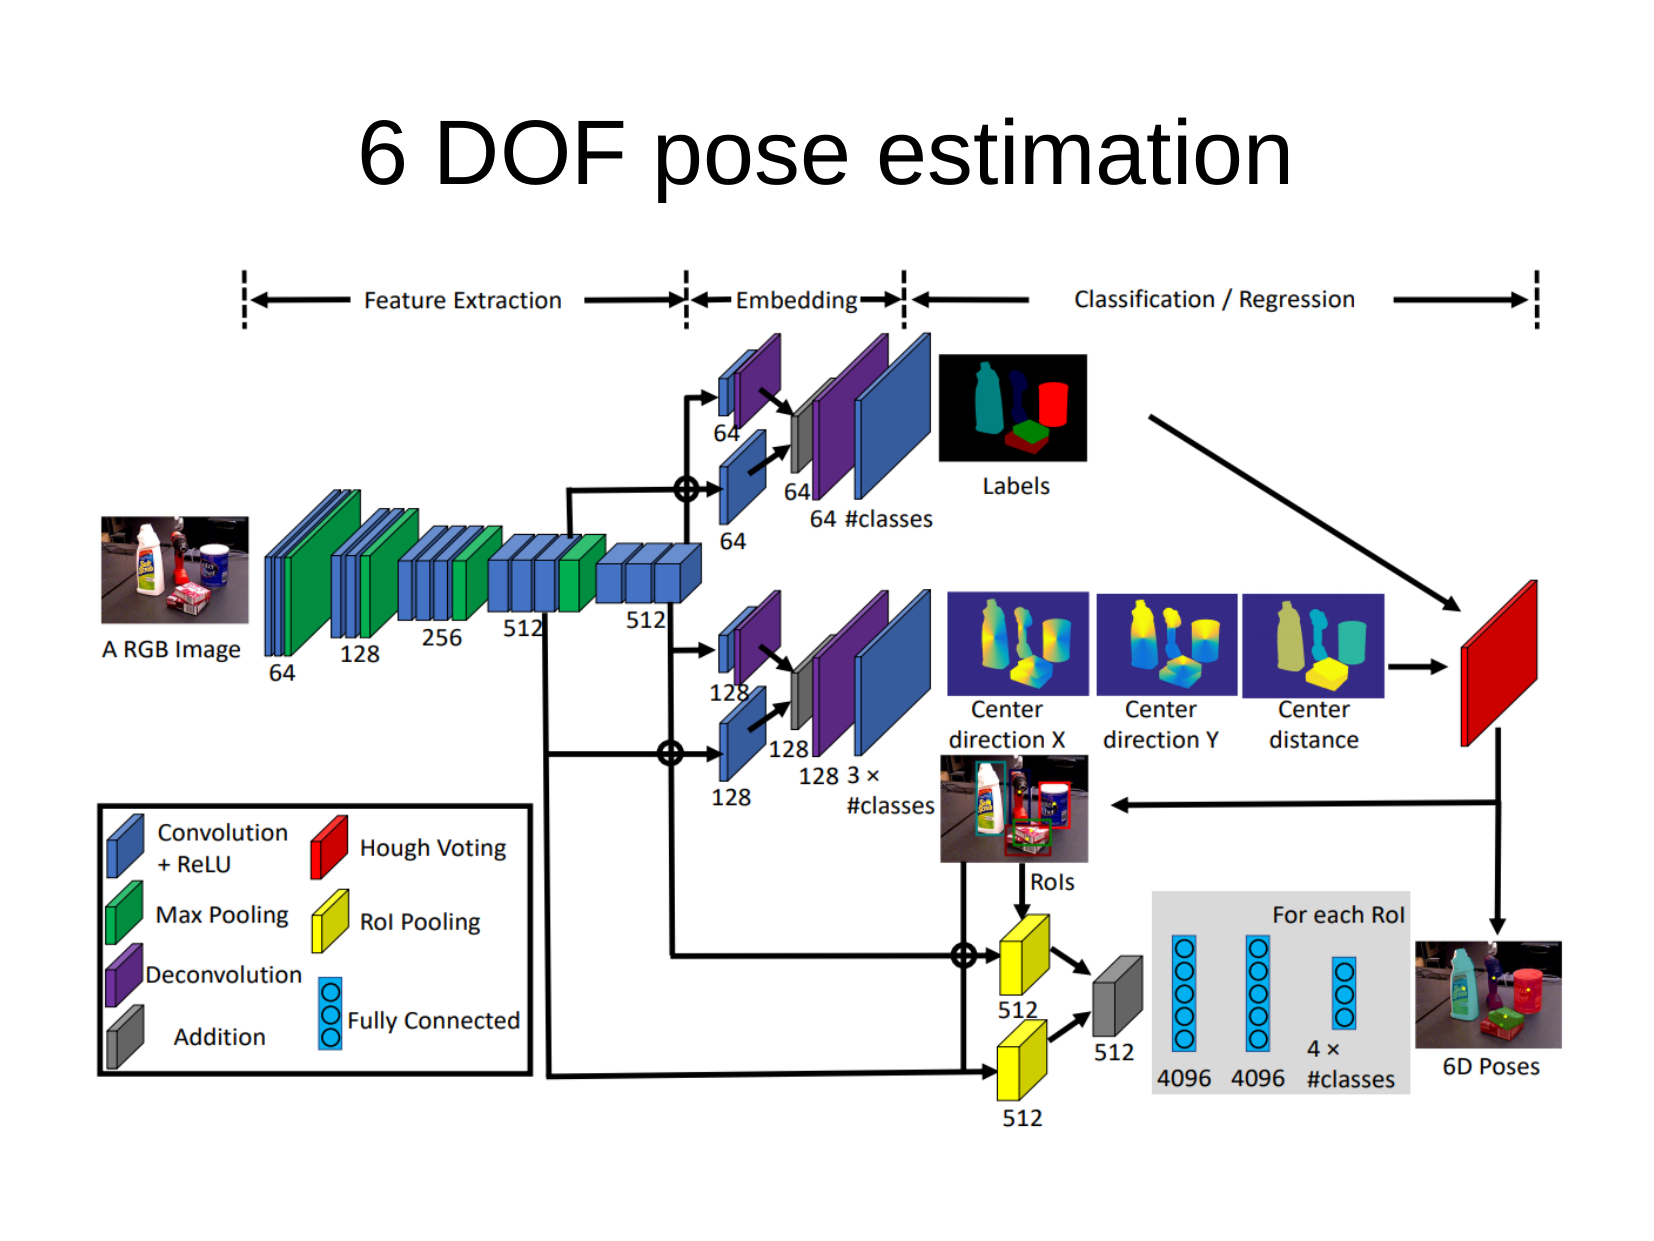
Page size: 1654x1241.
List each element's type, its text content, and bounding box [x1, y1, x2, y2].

picture [63, 241, 1599, 1142]
title 6 DOF pose estimation [82, 49, 1571, 241]
